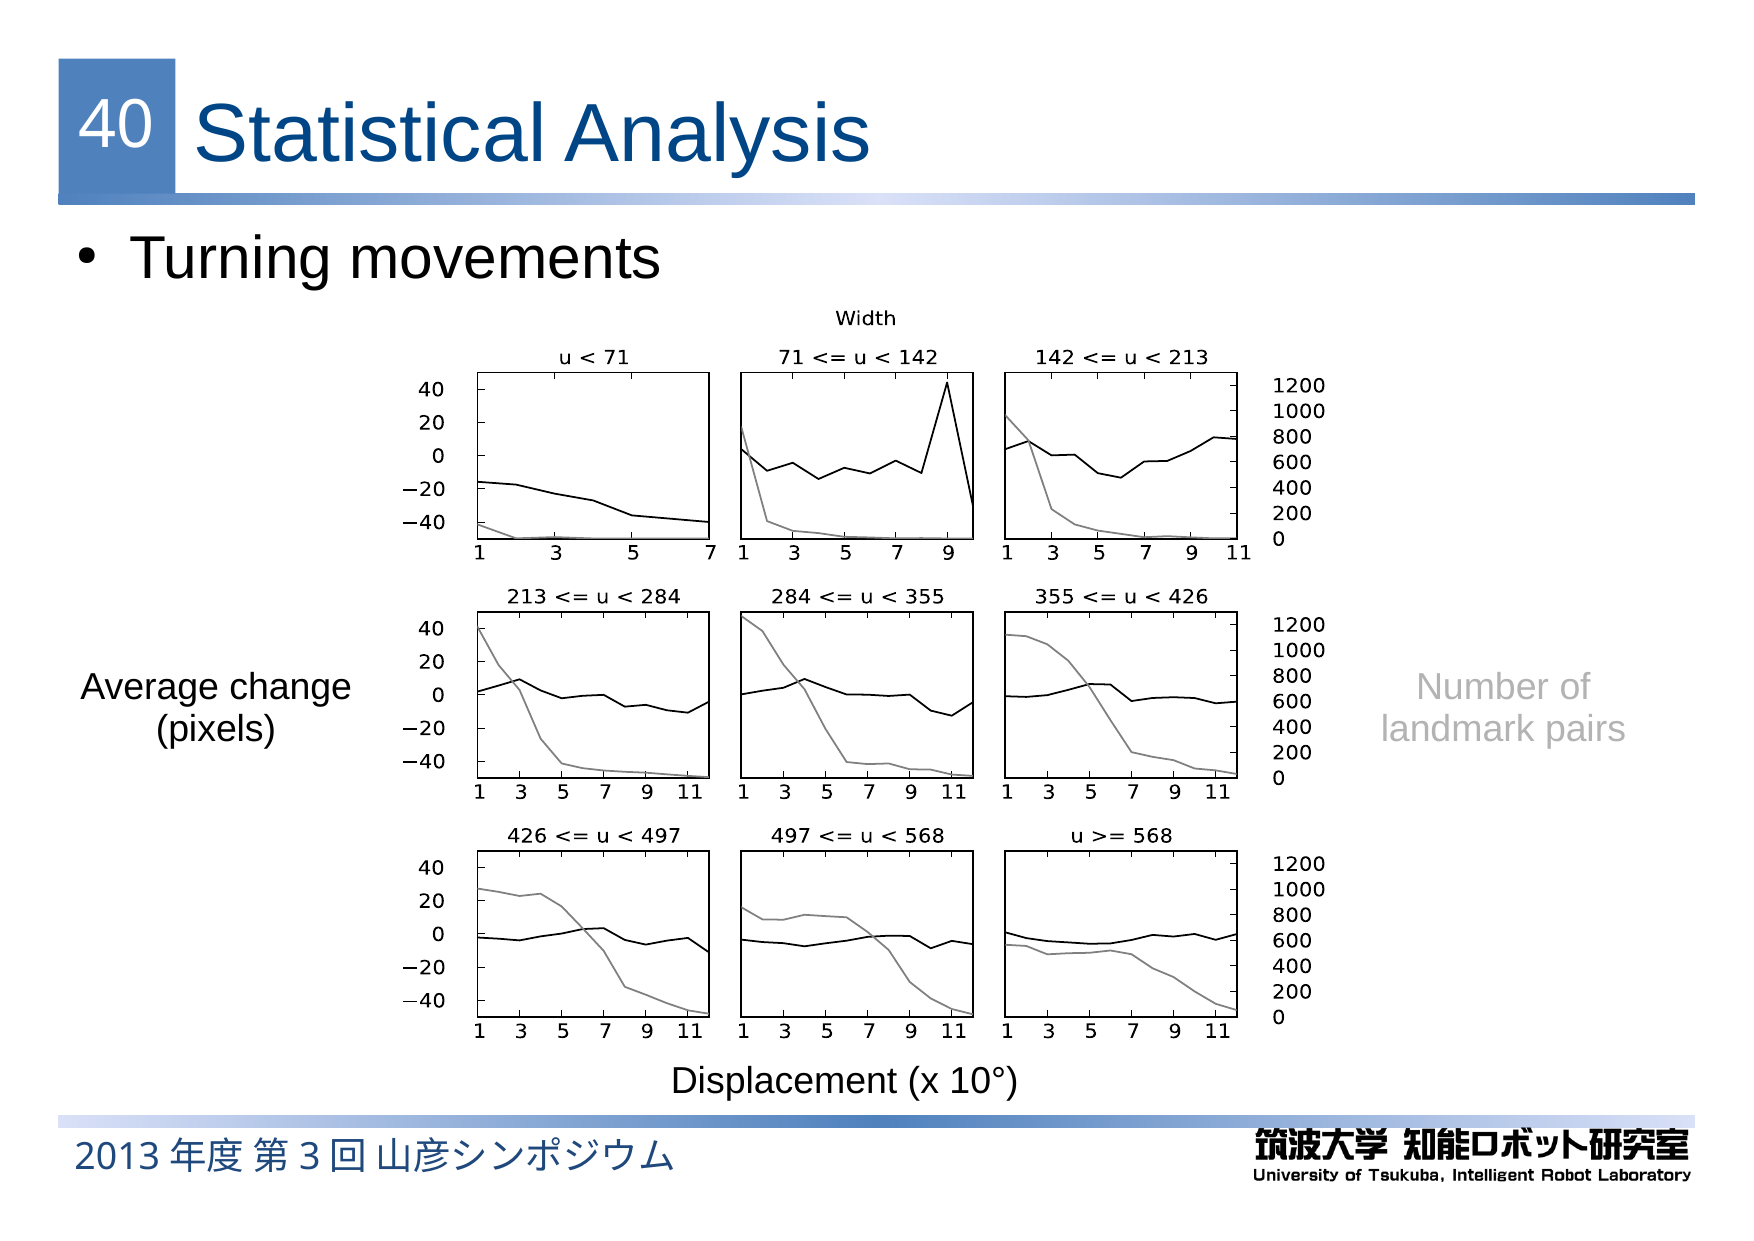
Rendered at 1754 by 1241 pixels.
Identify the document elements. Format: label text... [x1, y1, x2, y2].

picture [1252, 1127, 1691, 1182]
text_box Average change (pixels) [58, 658, 374, 758]
picture [388, 298, 1334, 1049]
text_box Number of landmark pairs [1345, 658, 1661, 758]
text_box Displacement (x 10°) [538, 1051, 1151, 1109]
list Turning movements [58, 223, 1696, 876]
title Statistical Analysis [193, 61, 1651, 205]
